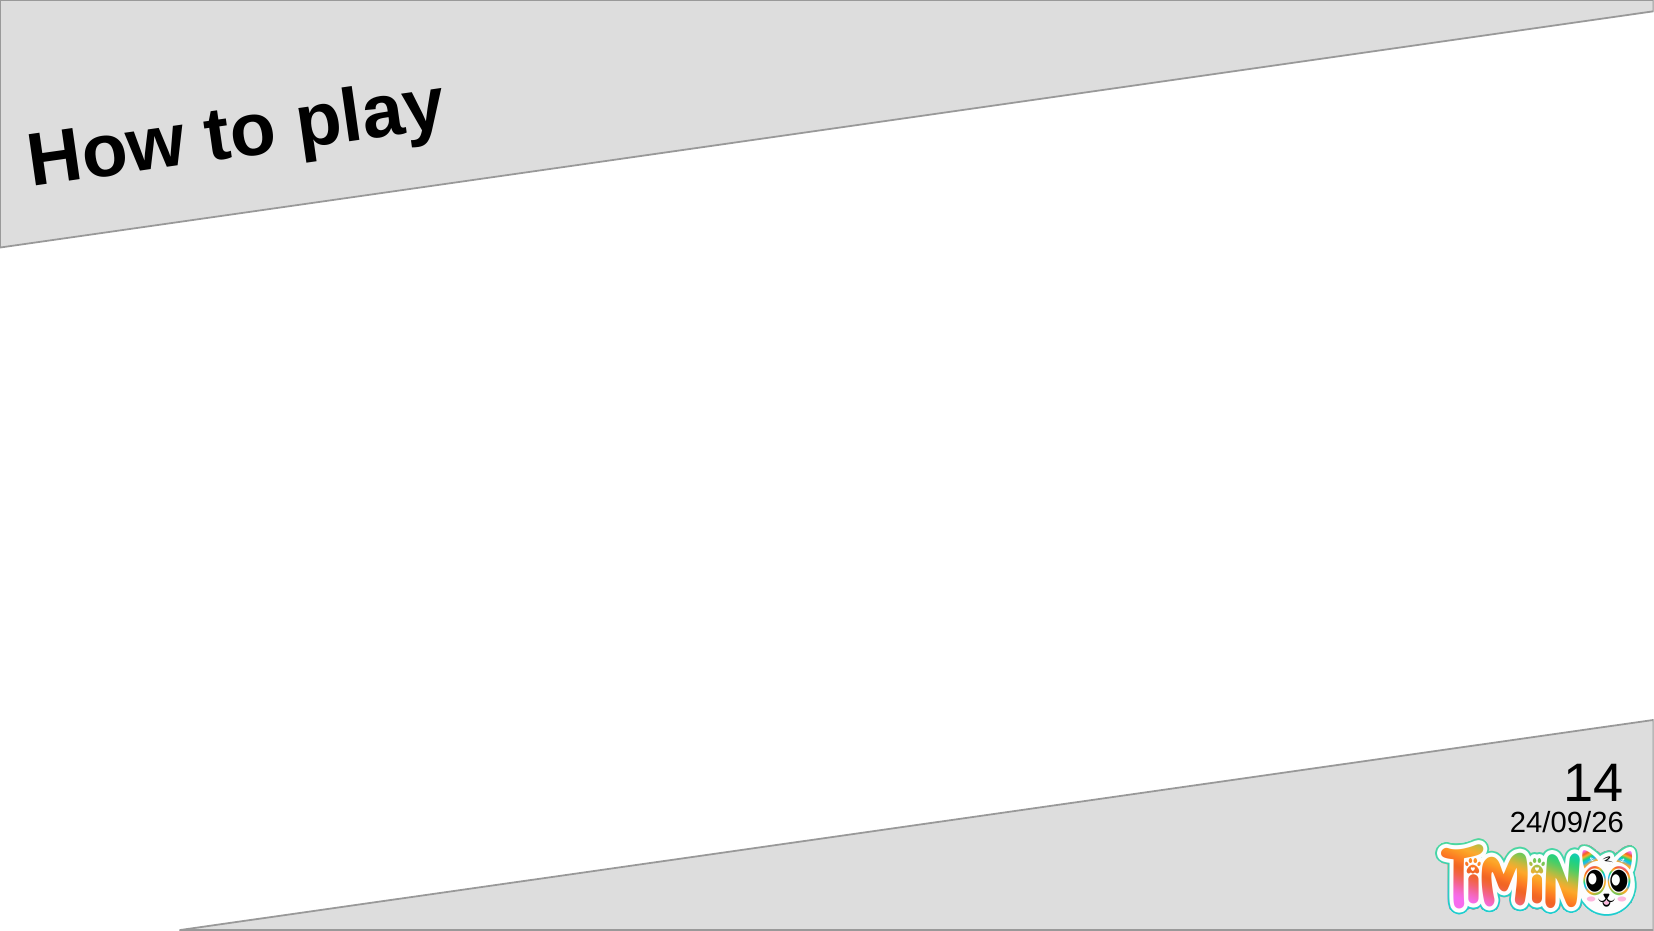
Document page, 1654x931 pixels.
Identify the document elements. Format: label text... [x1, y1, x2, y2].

title How to play [16, 0, 1501, 239]
picture [1435, 838, 1638, 916]
